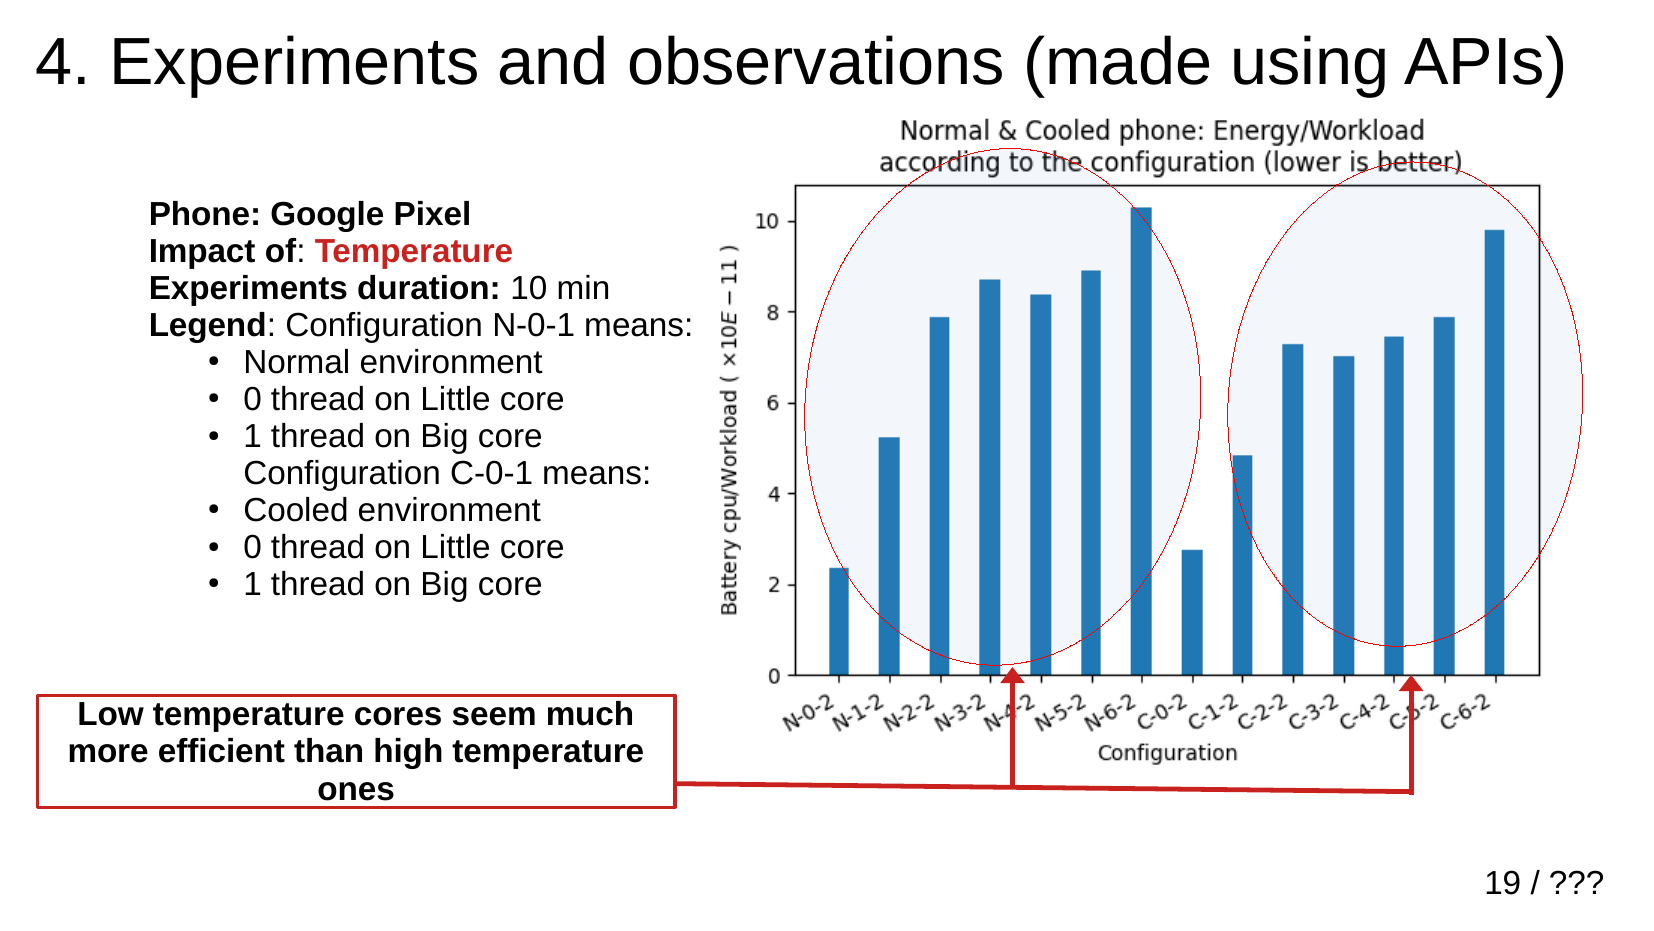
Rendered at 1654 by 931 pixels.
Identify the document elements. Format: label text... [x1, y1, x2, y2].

text_box 19 / ??? [1469, 857, 1654, 928]
text_box [1227, 161, 1583, 647]
title 4. Experiments and observations (made using APIs) [35, 0, 1629, 137]
text_box Phone: Google Pixel Impact of: Temperature Experiments duration: 10 min Legend: Configuration N-0-1 means: Normal environment 0 thread on Little core 1 thread on Big core Configuration C-0-1 means: Cooled environment 0 thread on Little core 1 thread on Big core [134, 188, 847, 611]
text_box Low temperature cores seem much more efficient than high temperature ones [37, 695, 675, 808]
text_box [804, 148, 1201, 666]
picture [675, 98, 1635, 819]
